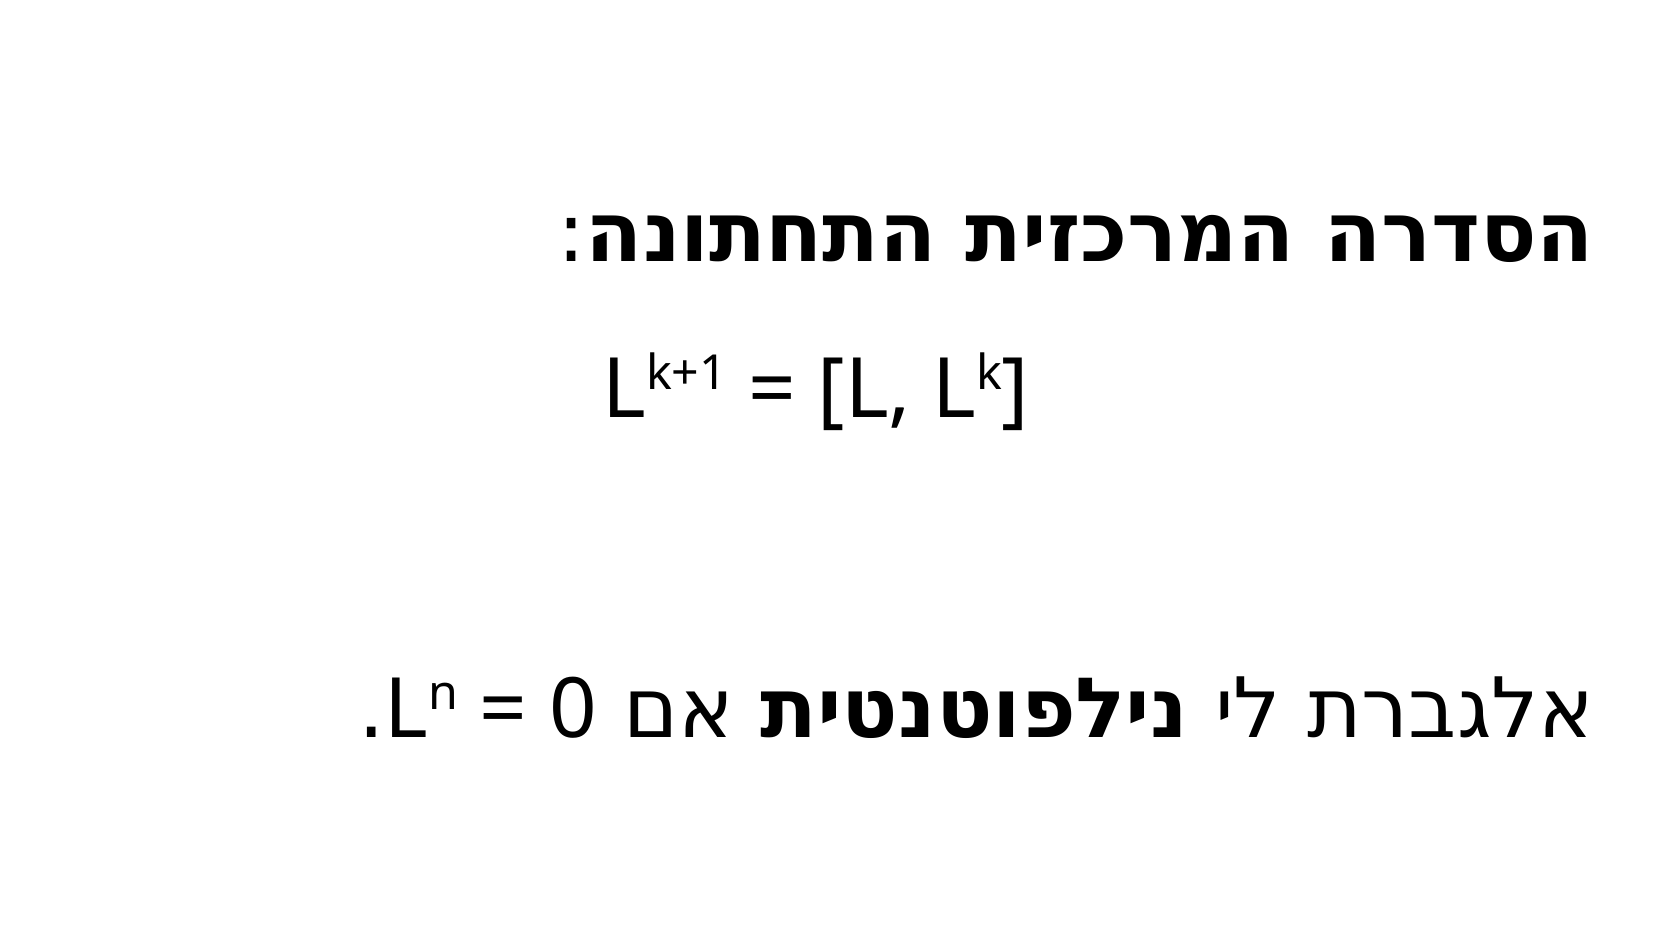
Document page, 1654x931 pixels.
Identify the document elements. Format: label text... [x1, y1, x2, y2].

subtitle הסדרה המרכזית התחתונה: Lk+1 = [L, Lk] אלגברת לי נילפוטנטית אם Ln = 0. [59, 45, 1595, 886]
